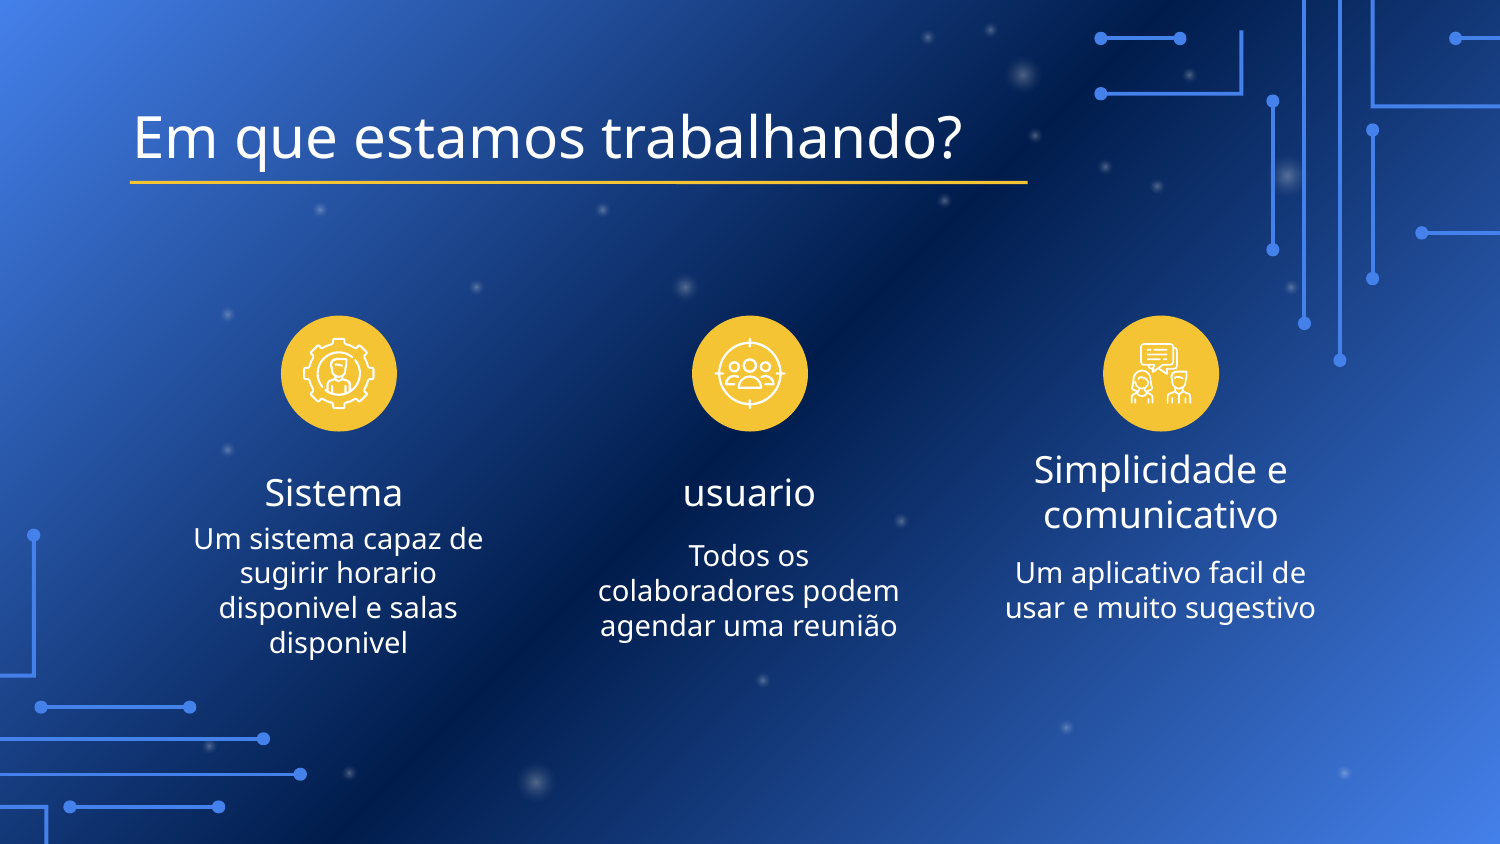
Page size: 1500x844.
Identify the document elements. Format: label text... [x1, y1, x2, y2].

text_box [1103, 316, 1219, 431]
subtitle Um sistema capaz de sugirir horario disponivel e salas disponivel [163, 532, 514, 648]
subtitle Simplicidade e comunicativo [985, 455, 1337, 527]
text_box [281, 316, 397, 431]
subtitle usuario [574, 455, 925, 527]
subtitle Um aplicativo facil de usar e muito sugestivo [985, 532, 1337, 648]
title Em que estamos trabalhando? [116, 88, 1383, 183]
subtitle Todos os colaboradores podem agendar uma reunião [573, 532, 925, 648]
subtitle Sistema [163, 455, 515, 527]
text_box [692, 316, 808, 431]
